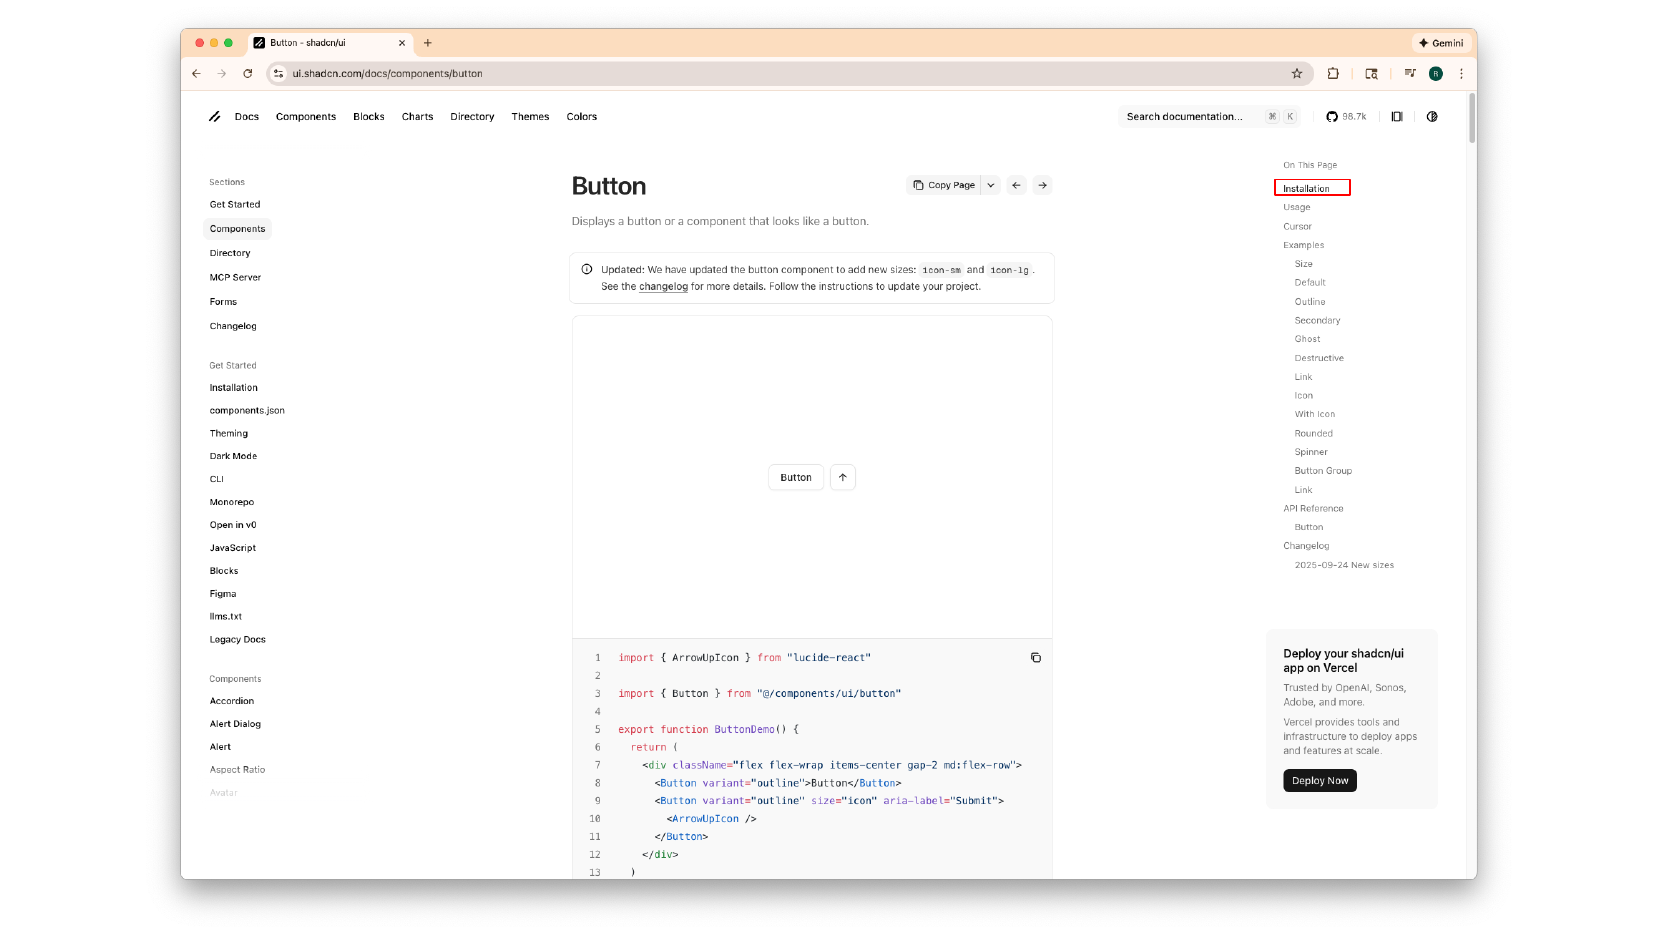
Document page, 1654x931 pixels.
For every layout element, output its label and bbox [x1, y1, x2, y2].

picture [140, 1, 1517, 931]
